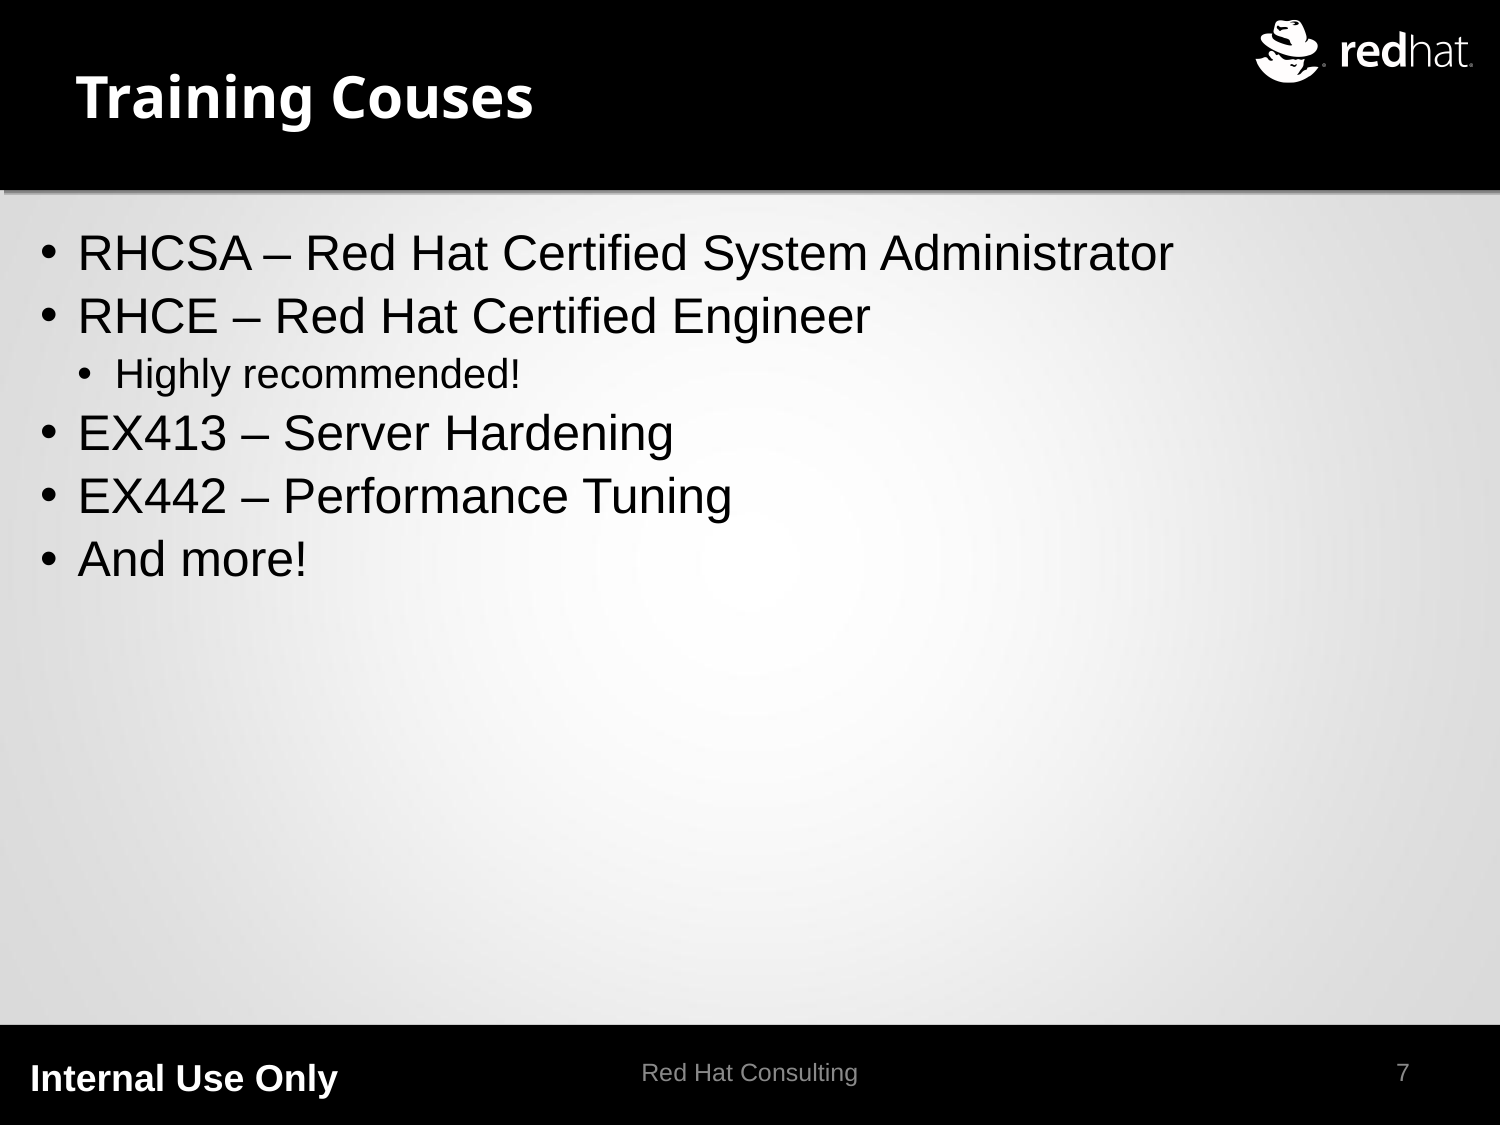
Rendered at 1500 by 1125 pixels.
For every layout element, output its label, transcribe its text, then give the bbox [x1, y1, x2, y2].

picture [1254, 12, 1476, 88]
title Training Couses [0, 0, 1234, 191]
text_box <number> [1257, 1042, 1426, 1103]
list RHCSA – Red Hat Certified System Administrator RHCE – Red Hat Certified Engineer Highly recommended! EX413 – Server Hardening EX442 – Performance Tuning And more! [24, 216, 1471, 992]
picture [0, 191, 1500, 1024]
text_box Red Hat Consulting [512, 1042, 988, 1103]
